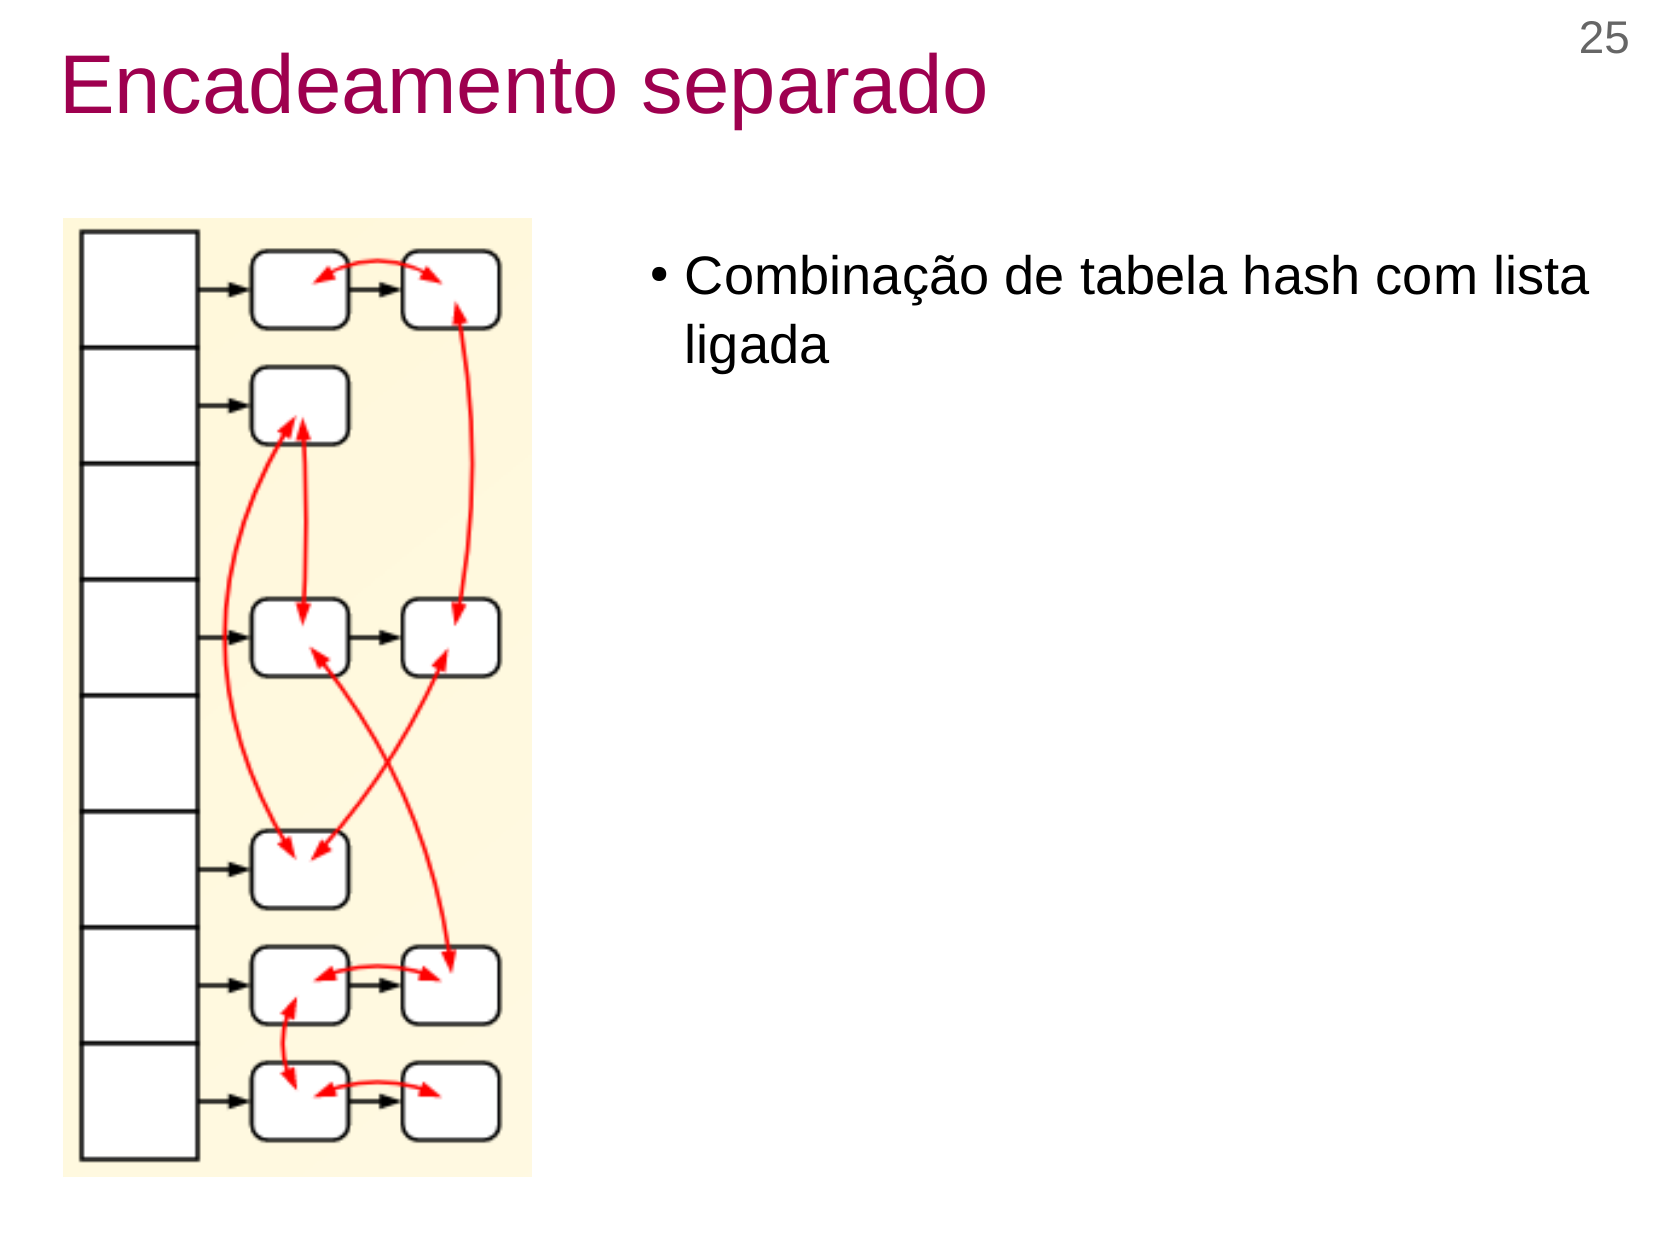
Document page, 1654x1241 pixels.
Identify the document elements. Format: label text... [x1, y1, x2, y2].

picture [63, 218, 532, 1178]
list Combinação de tabela hash com lista ligada [649, 236, 1595, 1211]
title Encadeamento separado [59, 29, 1595, 148]
